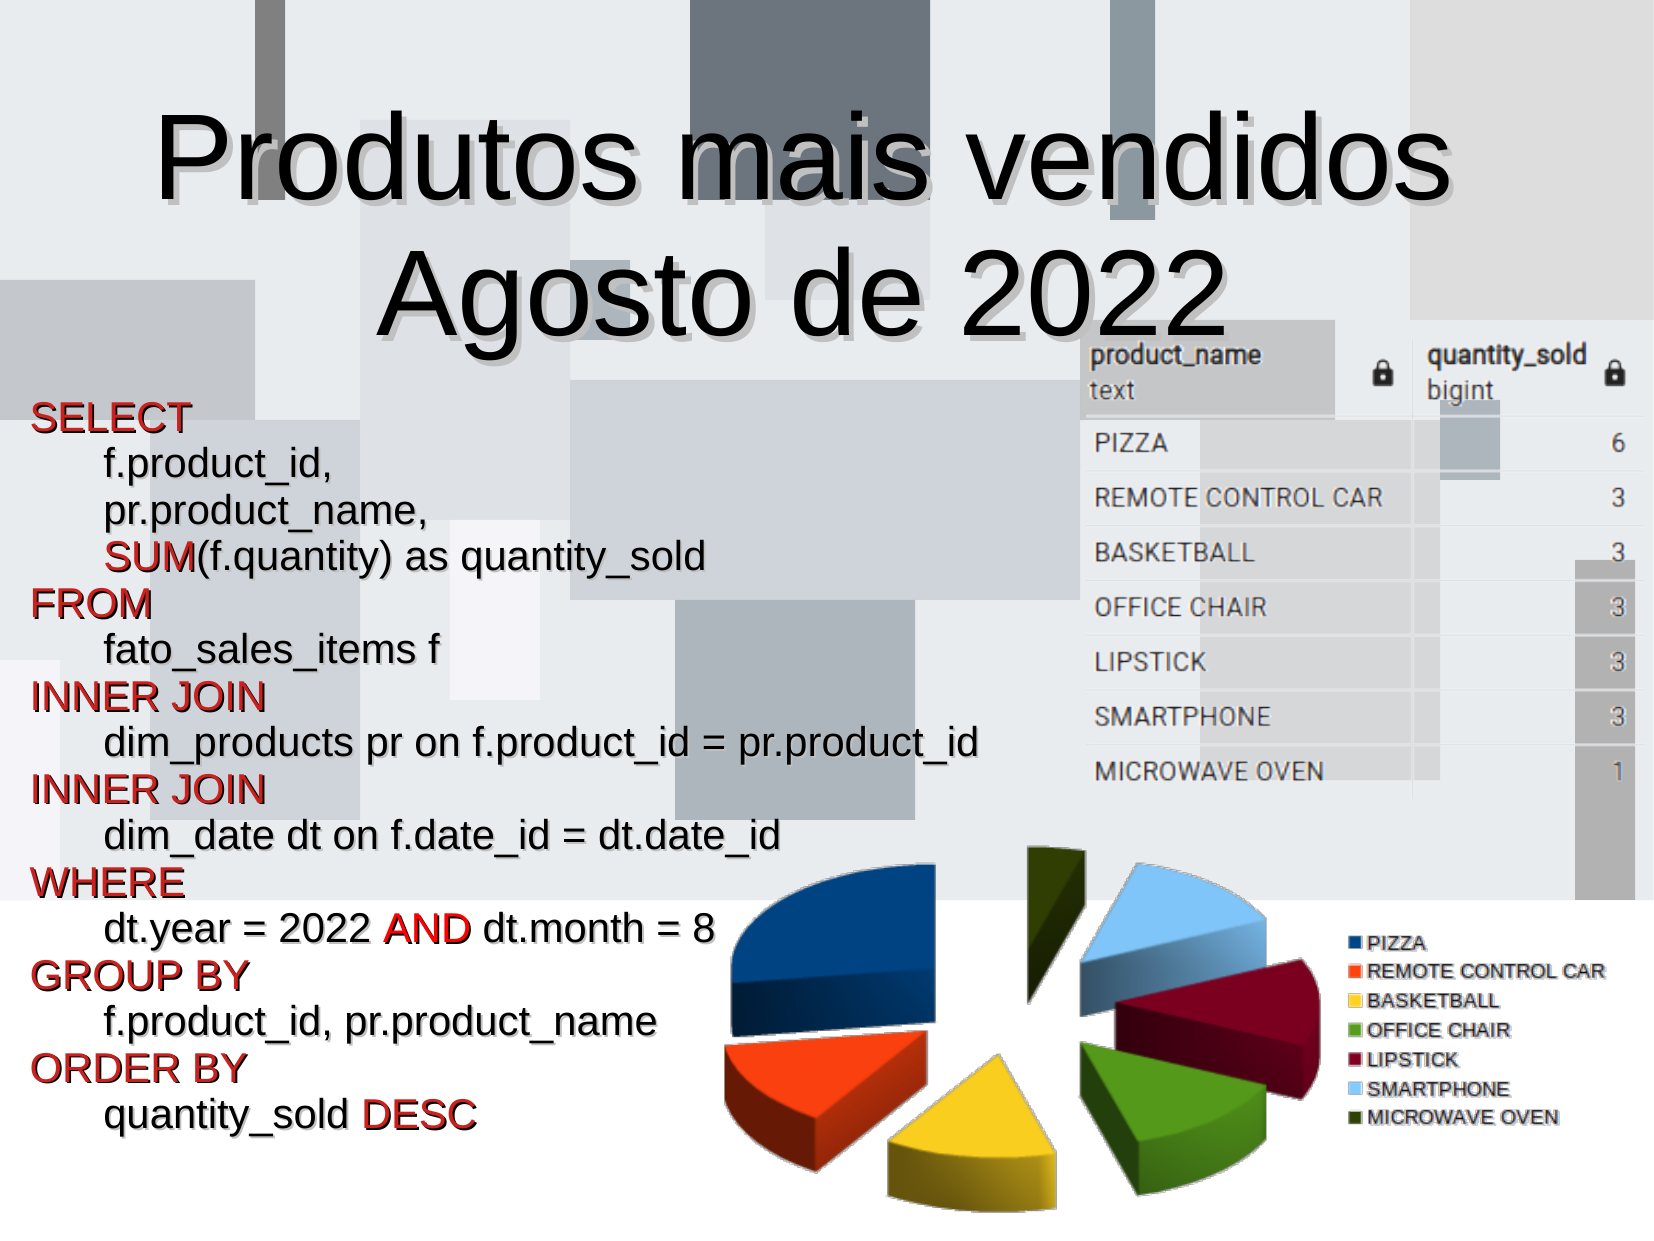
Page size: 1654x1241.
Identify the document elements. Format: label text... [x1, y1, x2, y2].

picture [686, 339, 1644, 1241]
title Produtos mais vendidos Agosto de 2022 [59, 88, 1548, 363]
subtitle SELECT f.product_id, pr.product_name, SUM(f.quantity) as quantity_sold FROM fato_sales_items f INNER JOIN dim_products pr on f.product_id = pr.product_id INNER JOIN dim_date dt on f.date_id = dt.date_id WHERE dt.year = 2022 AND dt.month = 8 GROUP BY f.product_id, pr.product_name ORDER BY quantity_sold DESC [29, 393, 1004, 1138]
